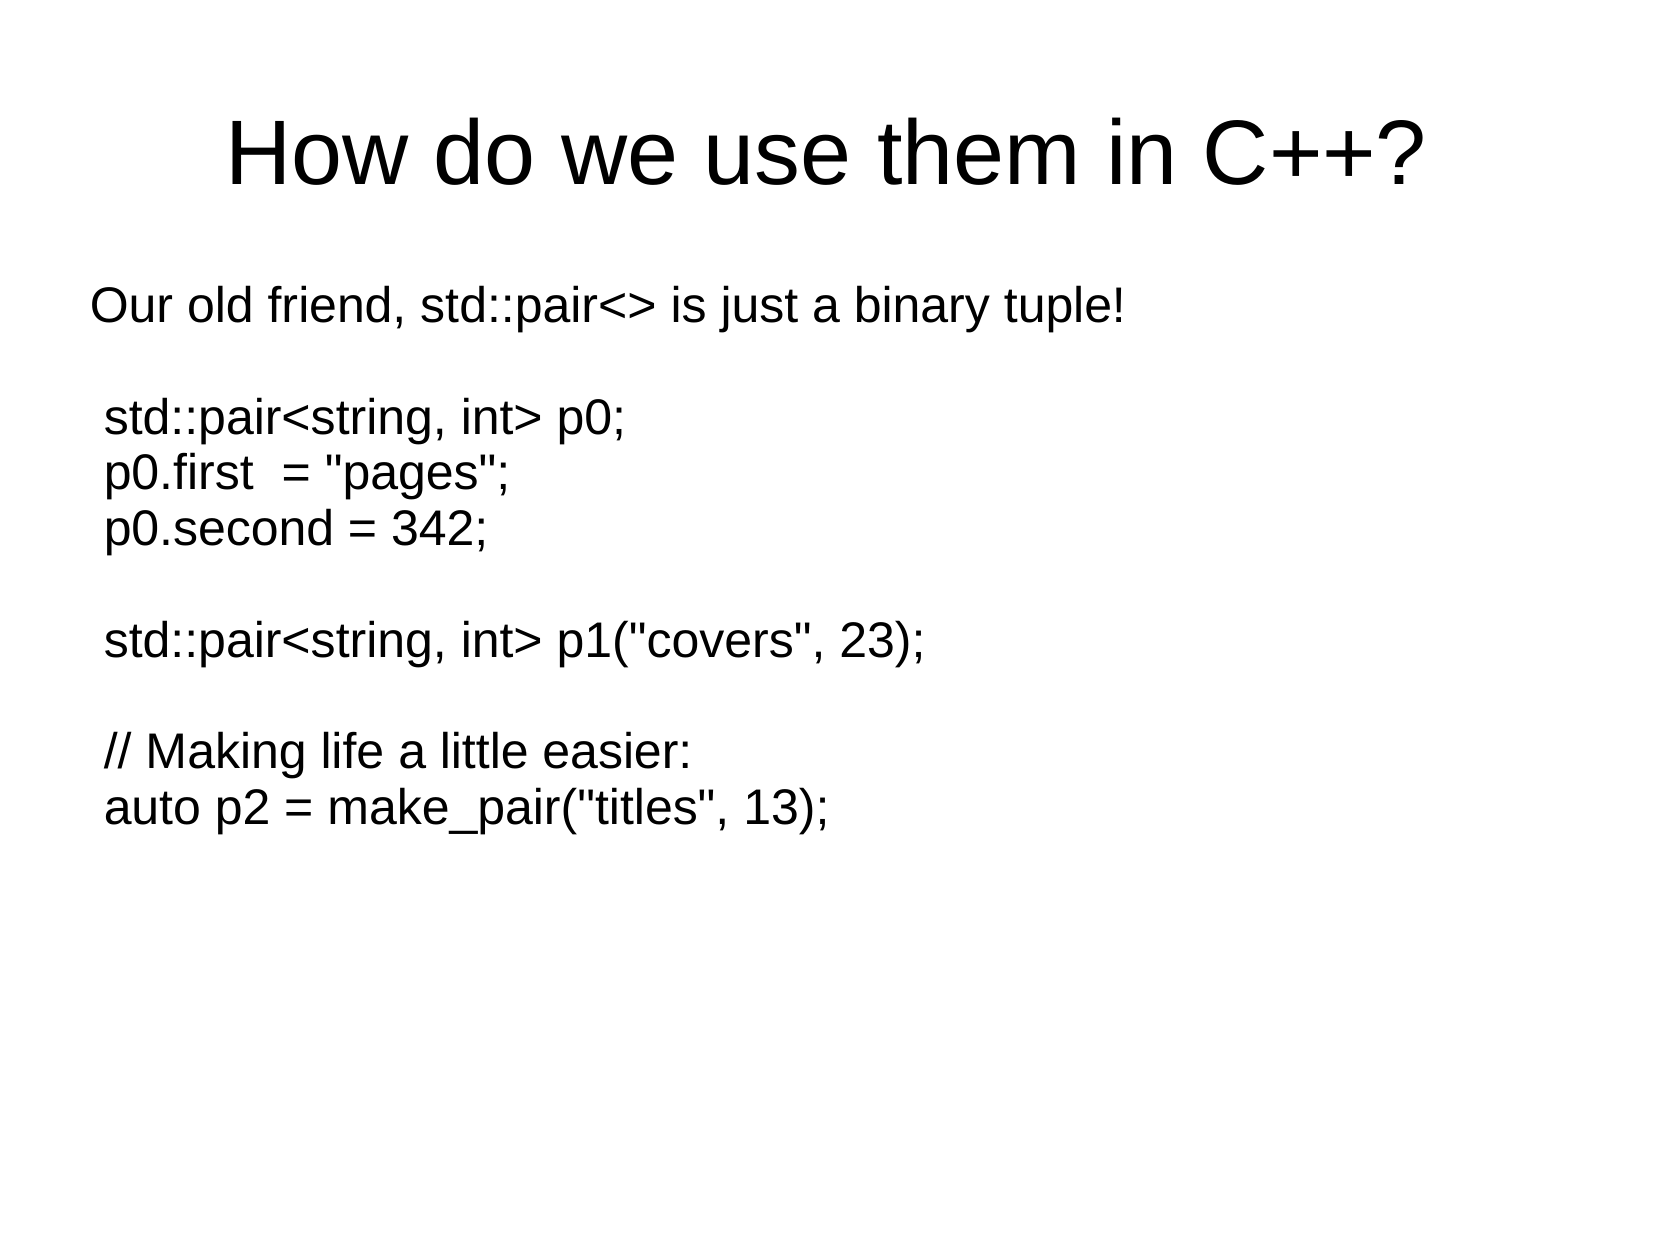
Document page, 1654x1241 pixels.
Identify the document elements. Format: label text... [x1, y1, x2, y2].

text_box Our old friend, std::pair<> is just a binary tuple! std::pair<string, int> p0; p0.first = "pages"; p0.second = 342; std::pair<string, int> p1("covers", 23); // Making life a little easier: auto p2 = make_pair("titles", 13); [75, 270, 1142, 899]
title How do we use them in C++? [82, 49, 1571, 257]
